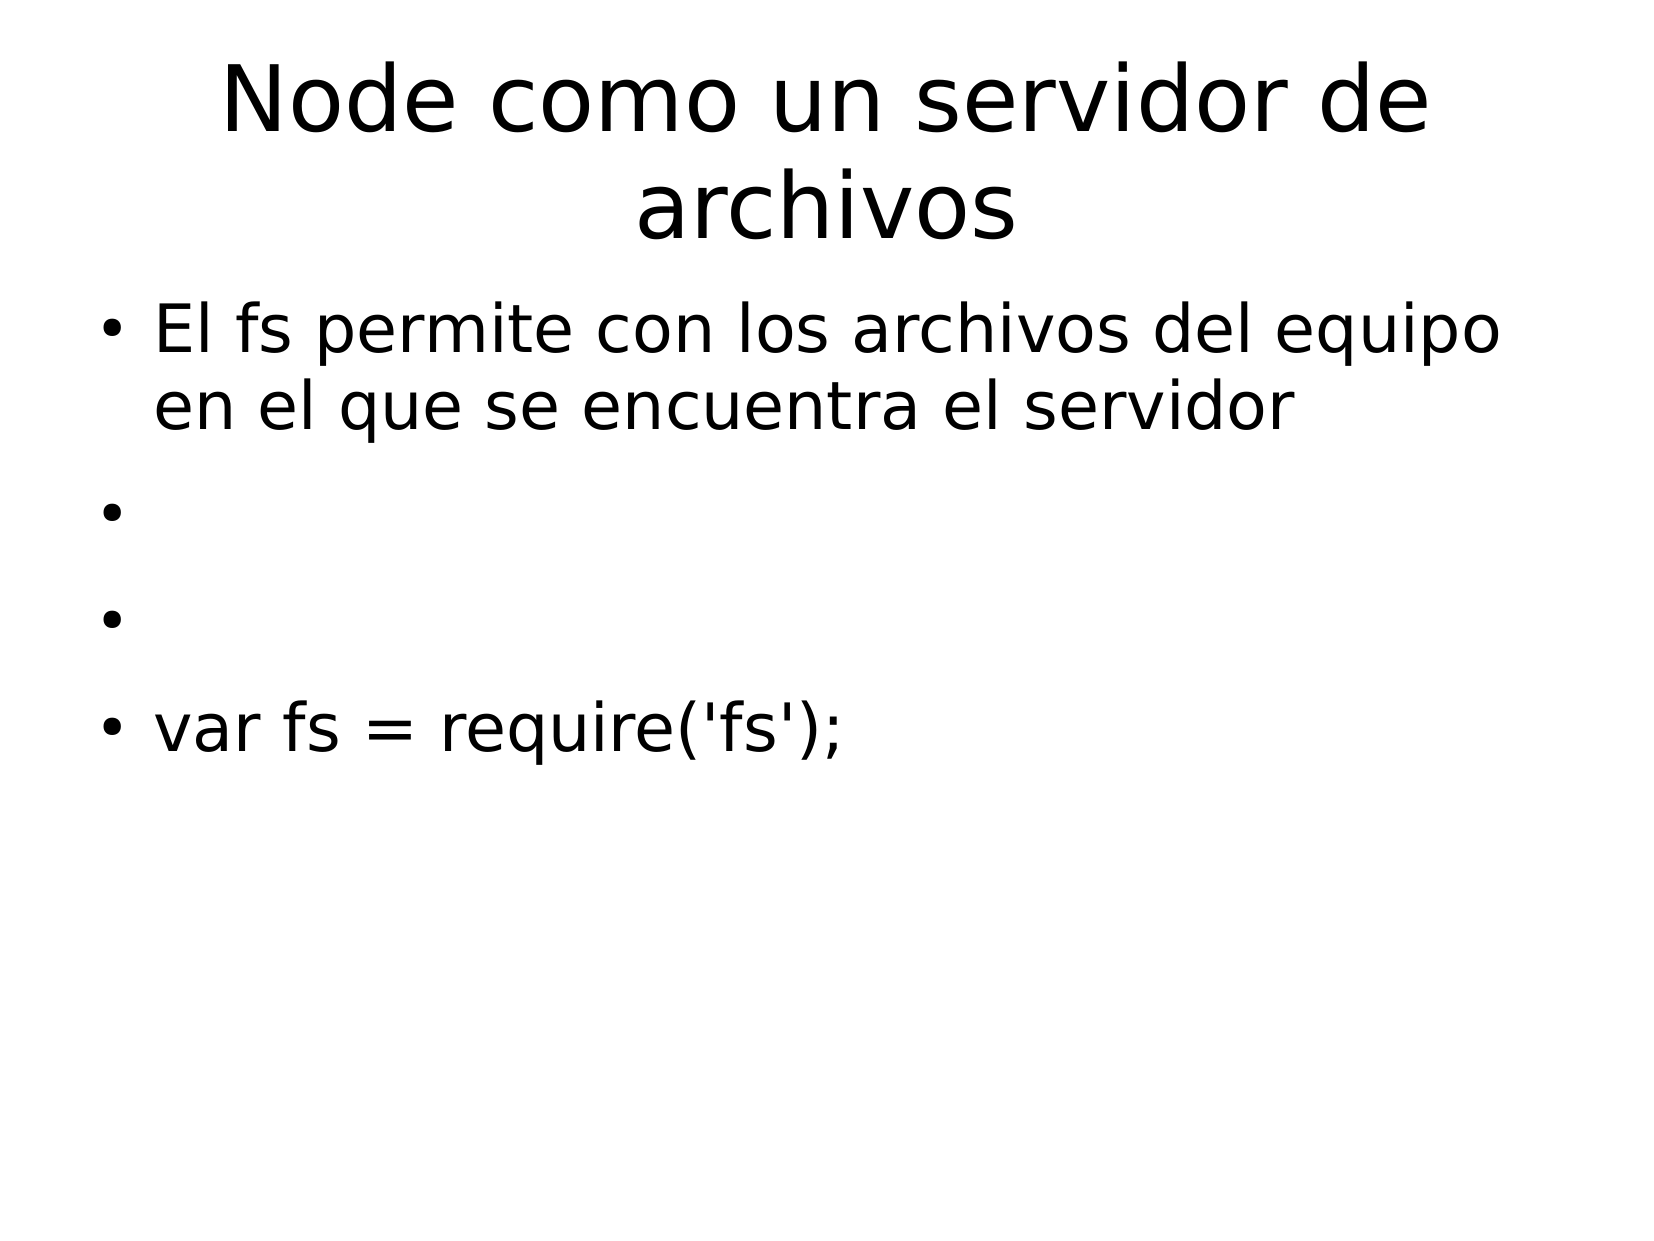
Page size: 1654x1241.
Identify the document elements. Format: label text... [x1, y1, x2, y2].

list El fs permite con los archivos del equipo en el que se encuentra el servidor var fs = require('fs'); [82, 290, 1571, 1010]
title Node como un servidor de archivos [82, 45, 1571, 261]
